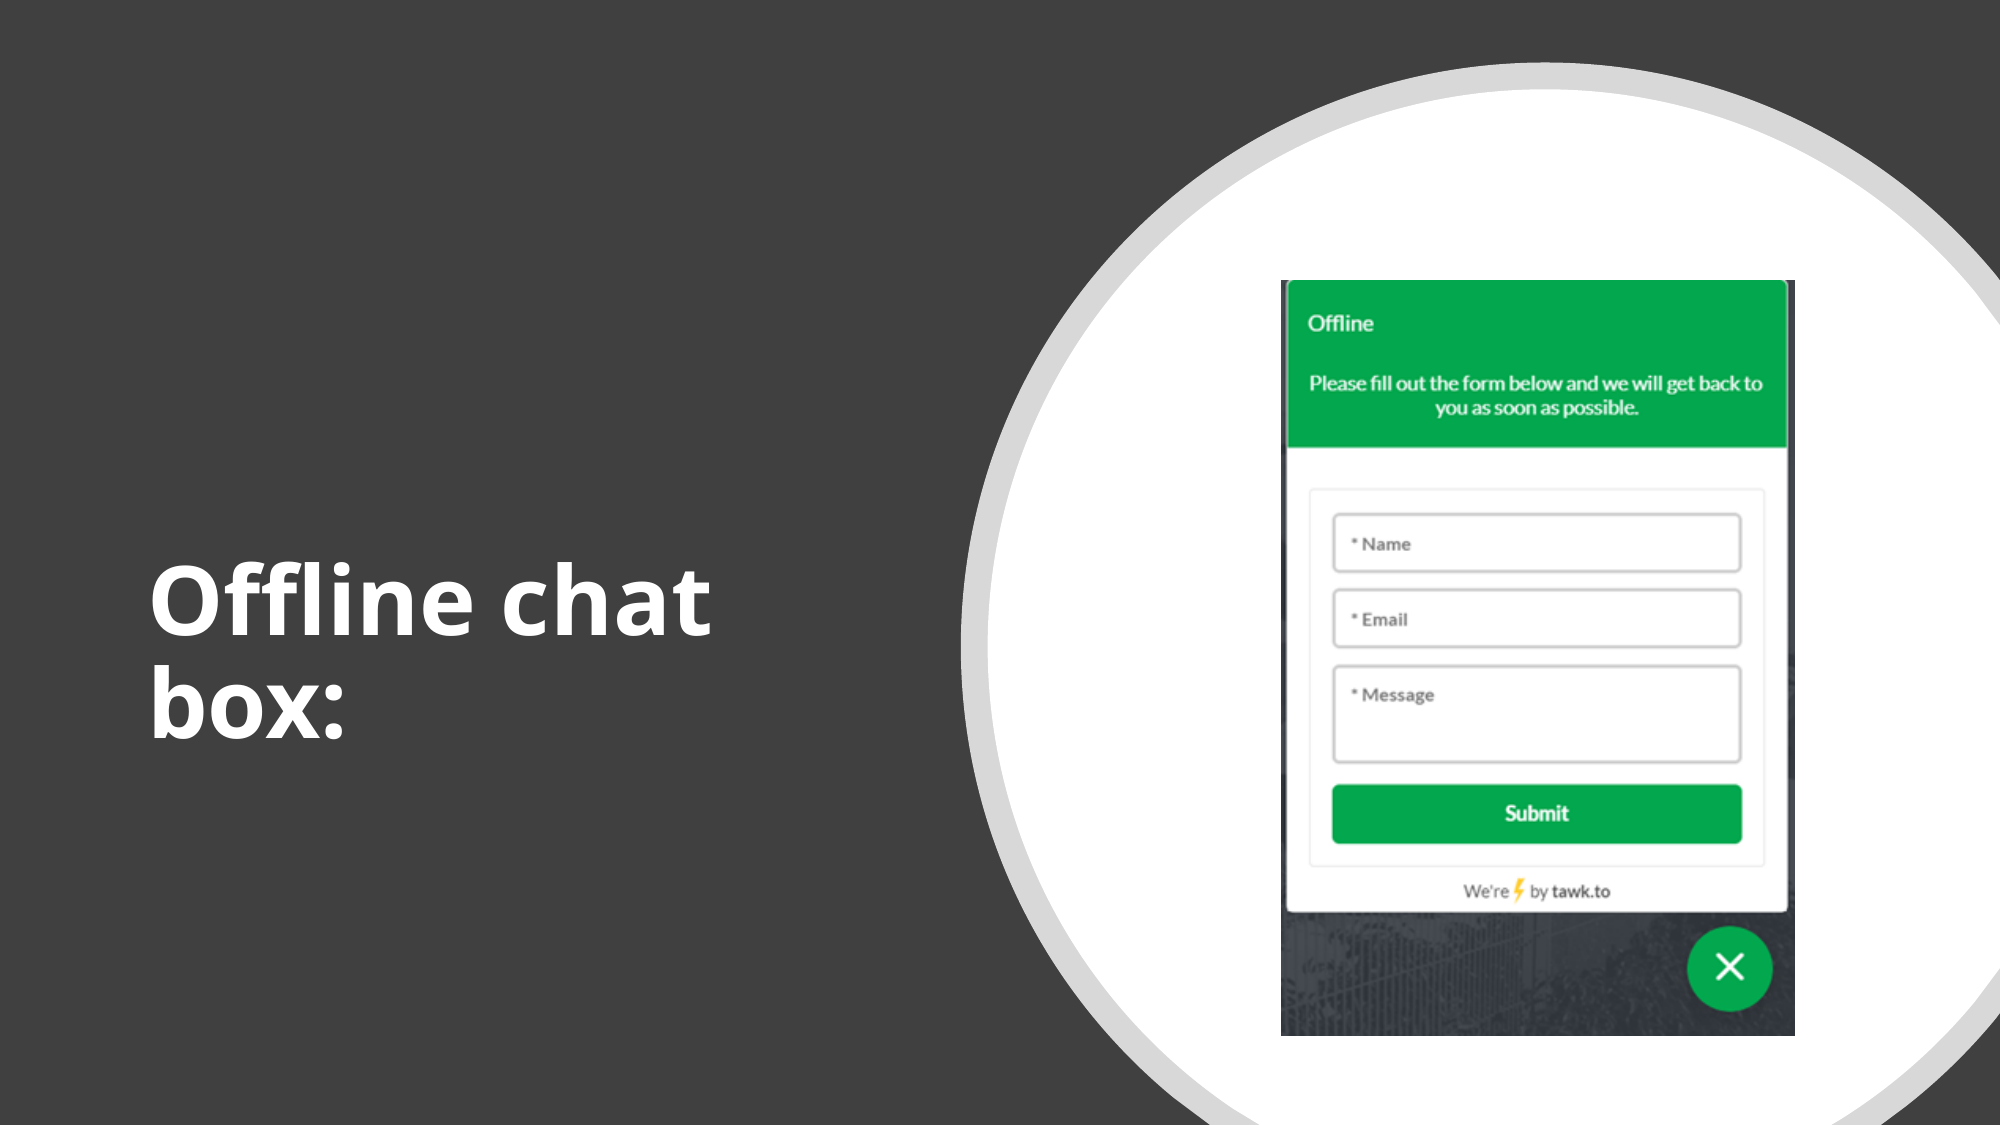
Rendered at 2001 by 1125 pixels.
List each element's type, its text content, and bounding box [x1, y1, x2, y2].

picture [1281, 280, 1795, 1036]
title Offline chat box: [131, 544, 883, 886]
text_box [0, 0, 2000, 1125]
